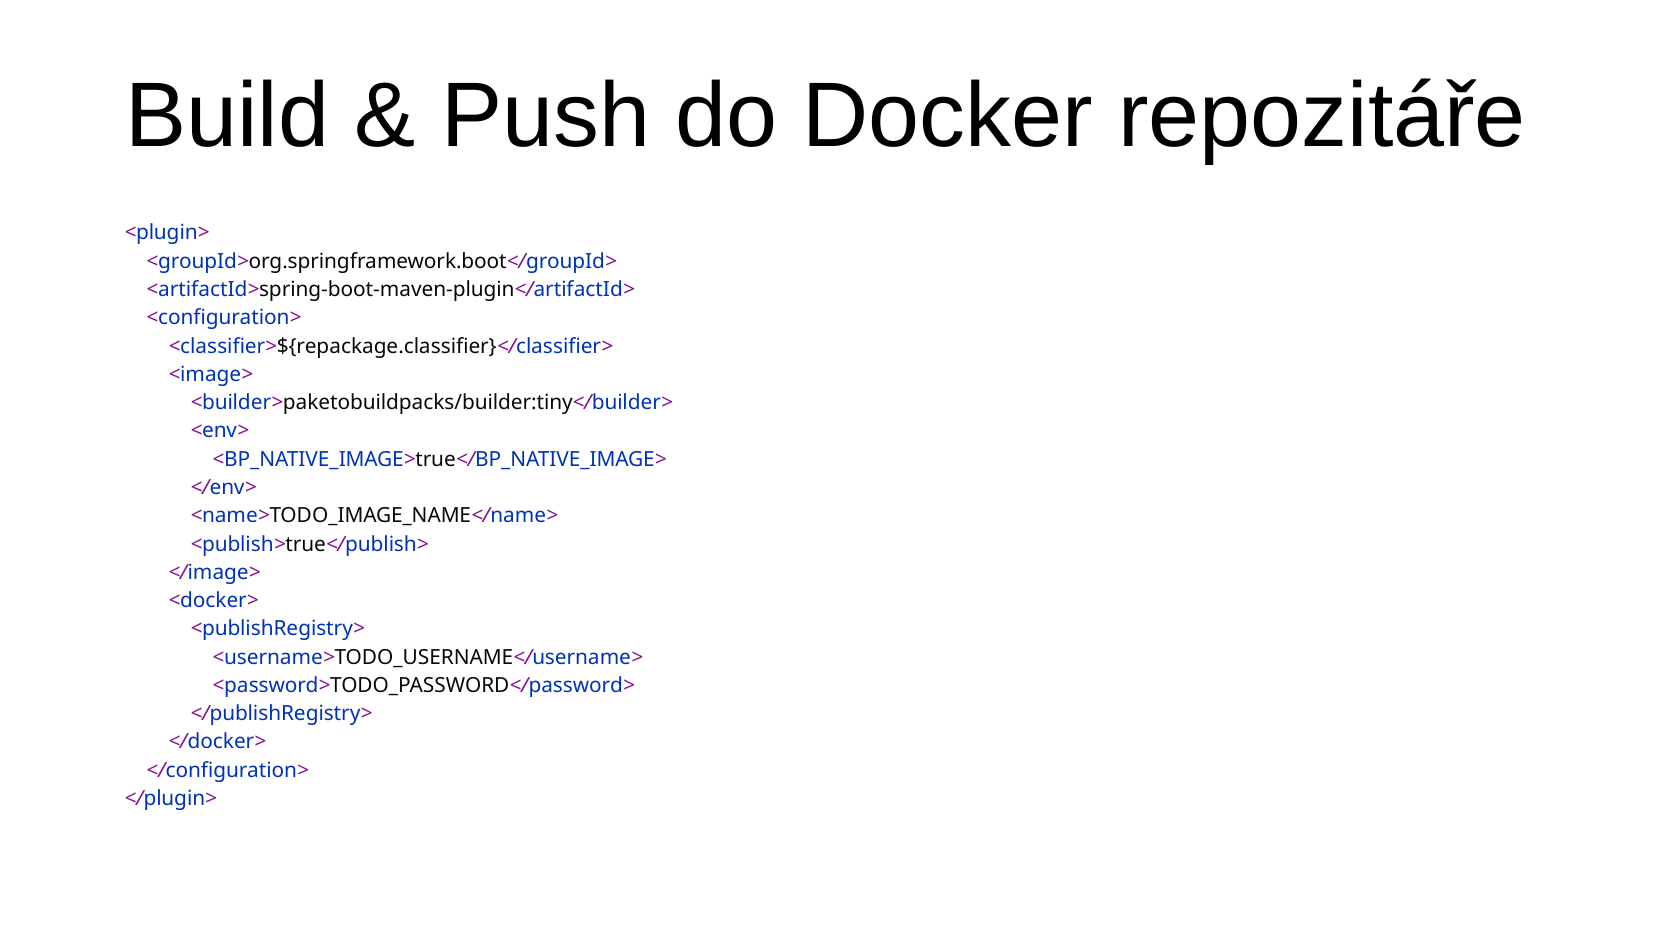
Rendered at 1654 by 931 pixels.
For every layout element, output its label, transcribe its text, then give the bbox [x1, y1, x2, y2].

list <plugin> <groupId>org.springframework.boot</groupId> <artifactId>spring-boot-maven-plugin</artifactId> <configuration> <classifier>${repackage.classifier}</classifier> <image> <builder>paketobuildpacks/builder:tiny</builder> <env> <BP_NATIVE_IMAGE>true</BP_NATIVE_IMAGE> </env> <name>TODO_IMAGE_NAME</name> <publish>true</publish> </image> <docker> <publishRegistry> <username>TODO_USERNAME</username> <password>TODO_PASSWORD</password> </publishRegistry> </docker> </configuration> </plugin> [124, 217, 1613, 901]
title Build & Push do Docker repozitáře [82, 37, 1571, 193]
